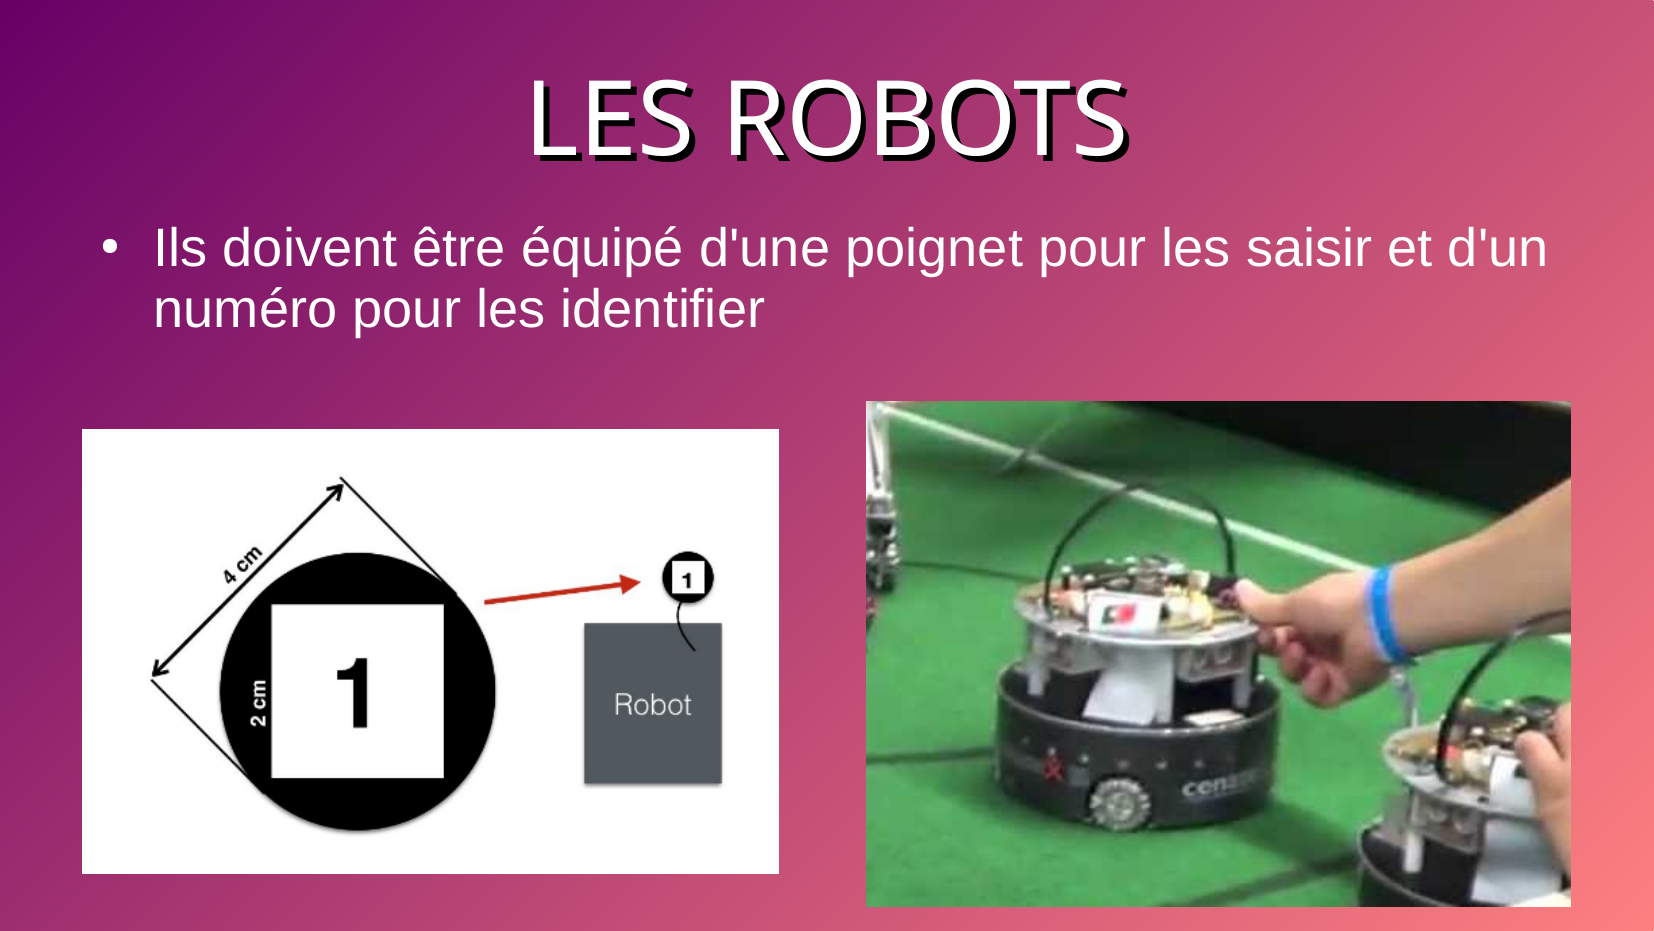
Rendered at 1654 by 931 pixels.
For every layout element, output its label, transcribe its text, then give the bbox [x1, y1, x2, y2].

picture [82, 429, 779, 875]
list Ils doivent être équipé d'une poignet pour les saisir et d'un numéro pour les identifier [82, 217, 1571, 758]
title LES ROBOTS [82, 37, 1571, 193]
picture [866, 401, 1571, 907]
